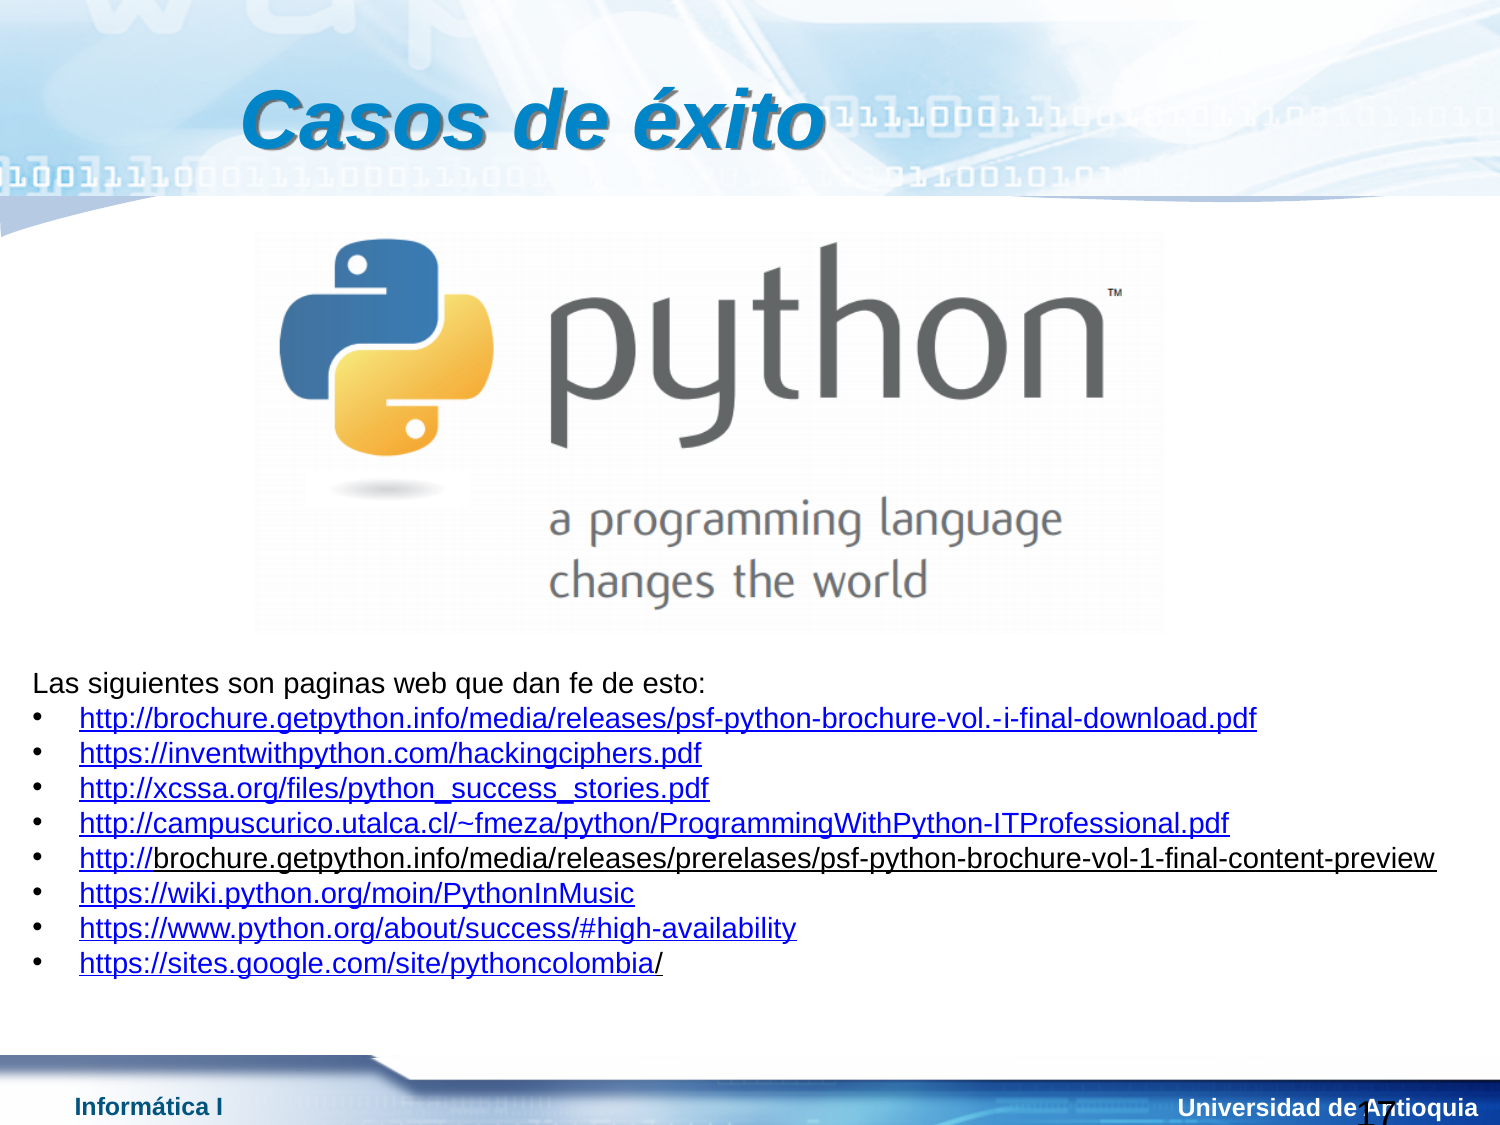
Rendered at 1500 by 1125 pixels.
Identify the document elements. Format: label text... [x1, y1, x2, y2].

picture [1332, 1105, 1337, 1114]
picture [0, 1055, 1500, 1125]
slide_number <número> [1340, 1082, 1500, 1125]
title Casos de éxito [224, 57, 1438, 150]
picture [253, 231, 1166, 634]
picture [0, 0, 1500, 196]
text_box Las siguientes son paginas web que dan fe de esto: http://brochure.getpython.info/media/releases/psf-python-brochure-vol.-i-final-download.pdf https://inventwithpython.com/hackingciphers.pdf http://xcssa.org/files/python_success_stories.pdf http://campuscurico.utalca.cl/~fmeza/python/ProgrammingWithPython-ITProfessional.pdf http://brochure.getpython.info/media/releases/prerelases/psf-python-brochure-vol-1-final-content-preview https://wiki.python.org/moin/PythonInMusic https://www.python.org/about/success/#high-availability https://sites.google.com/site/pythoncolombia/ [17, 656, 1483, 987]
